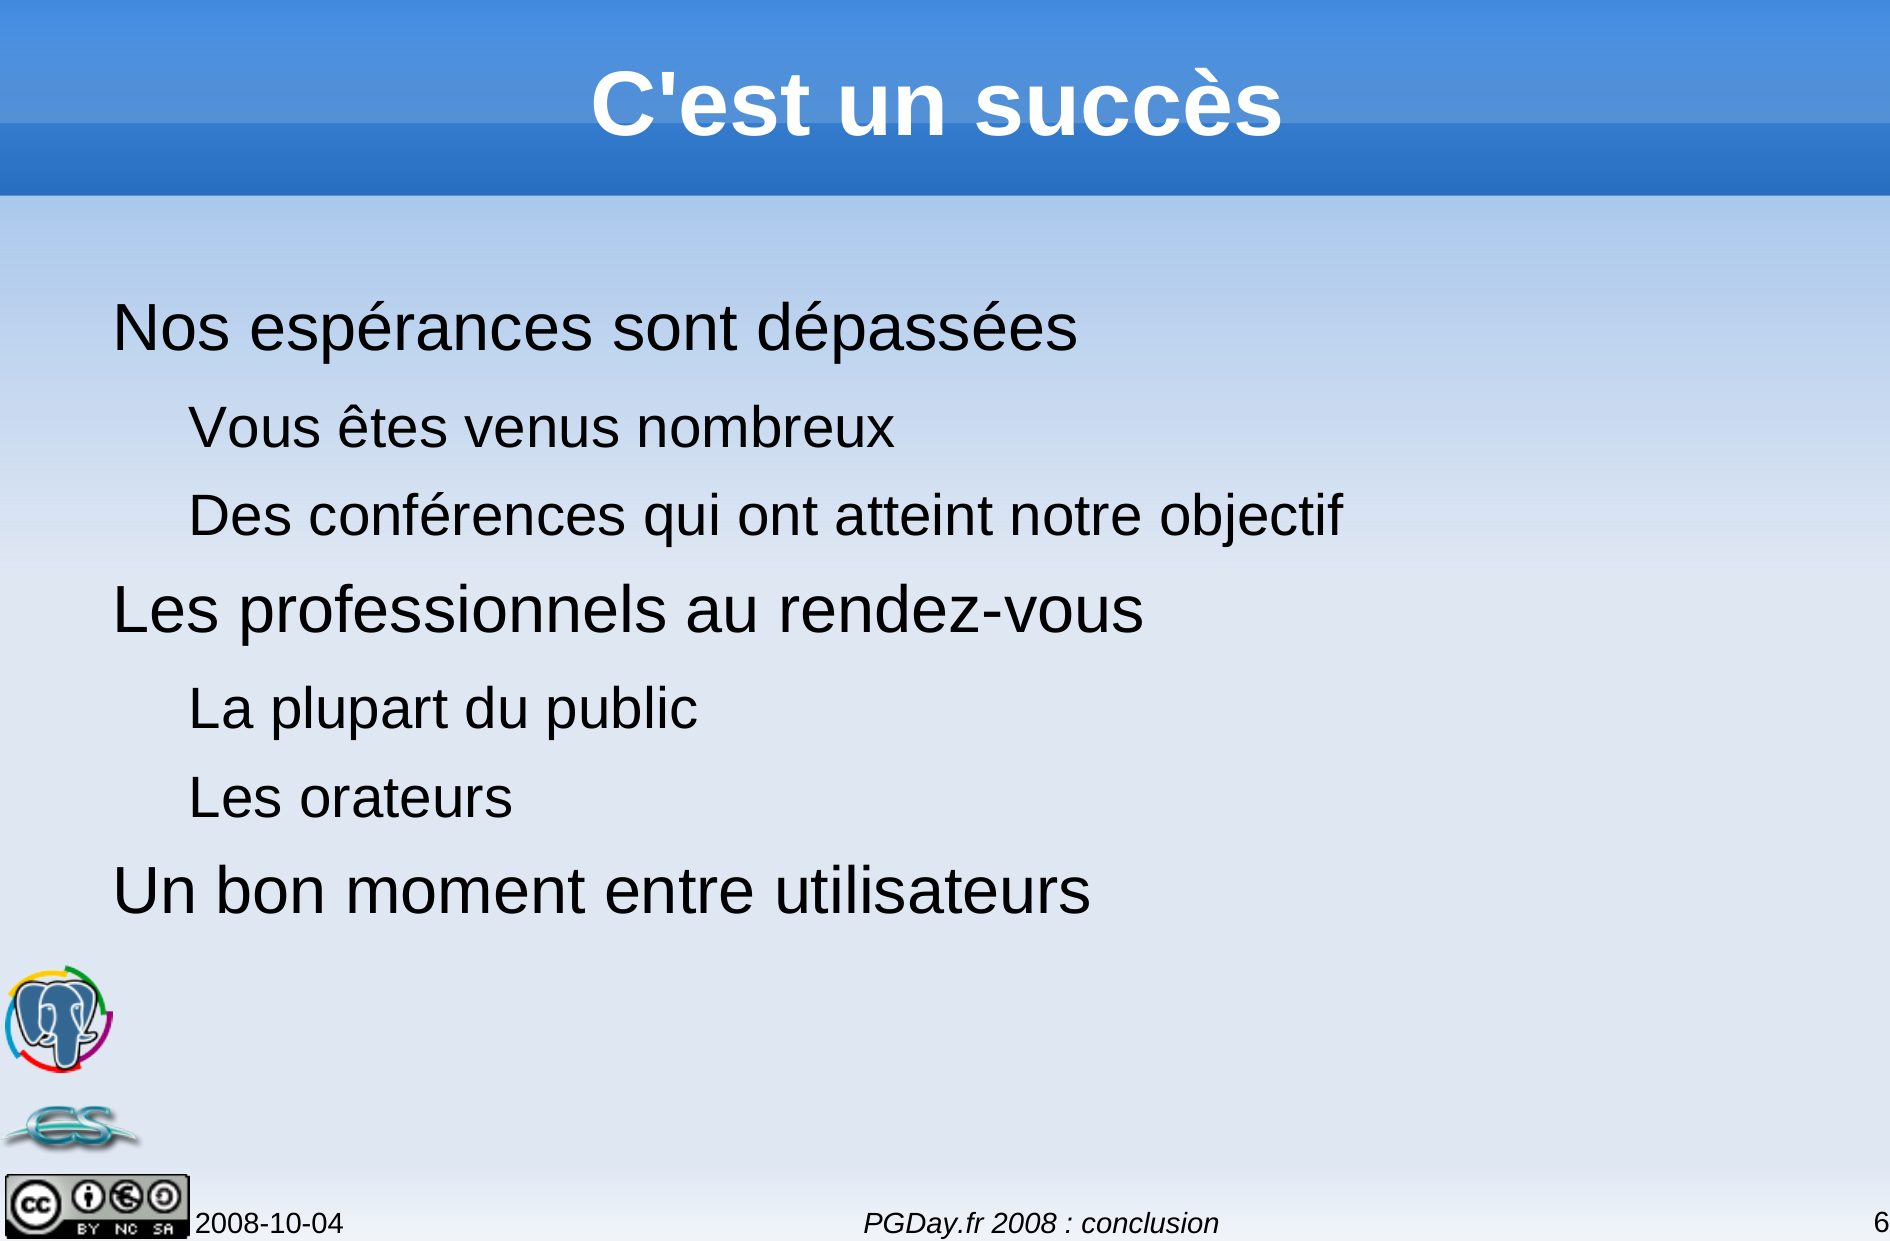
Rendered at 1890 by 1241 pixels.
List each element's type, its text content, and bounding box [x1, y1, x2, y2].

picture [0, 0, 1890, 1241]
title C'est un succès [87, 0, 1789, 208]
list Nos espérances sont dépassées Vous êtes venus nombreux Des conférences qui ont atteint notre objectif Les professionnels au rendez-vous La plupart du public Les orateurs Un bon moment entre utilisateurs [94, 290, 1796, 1109]
